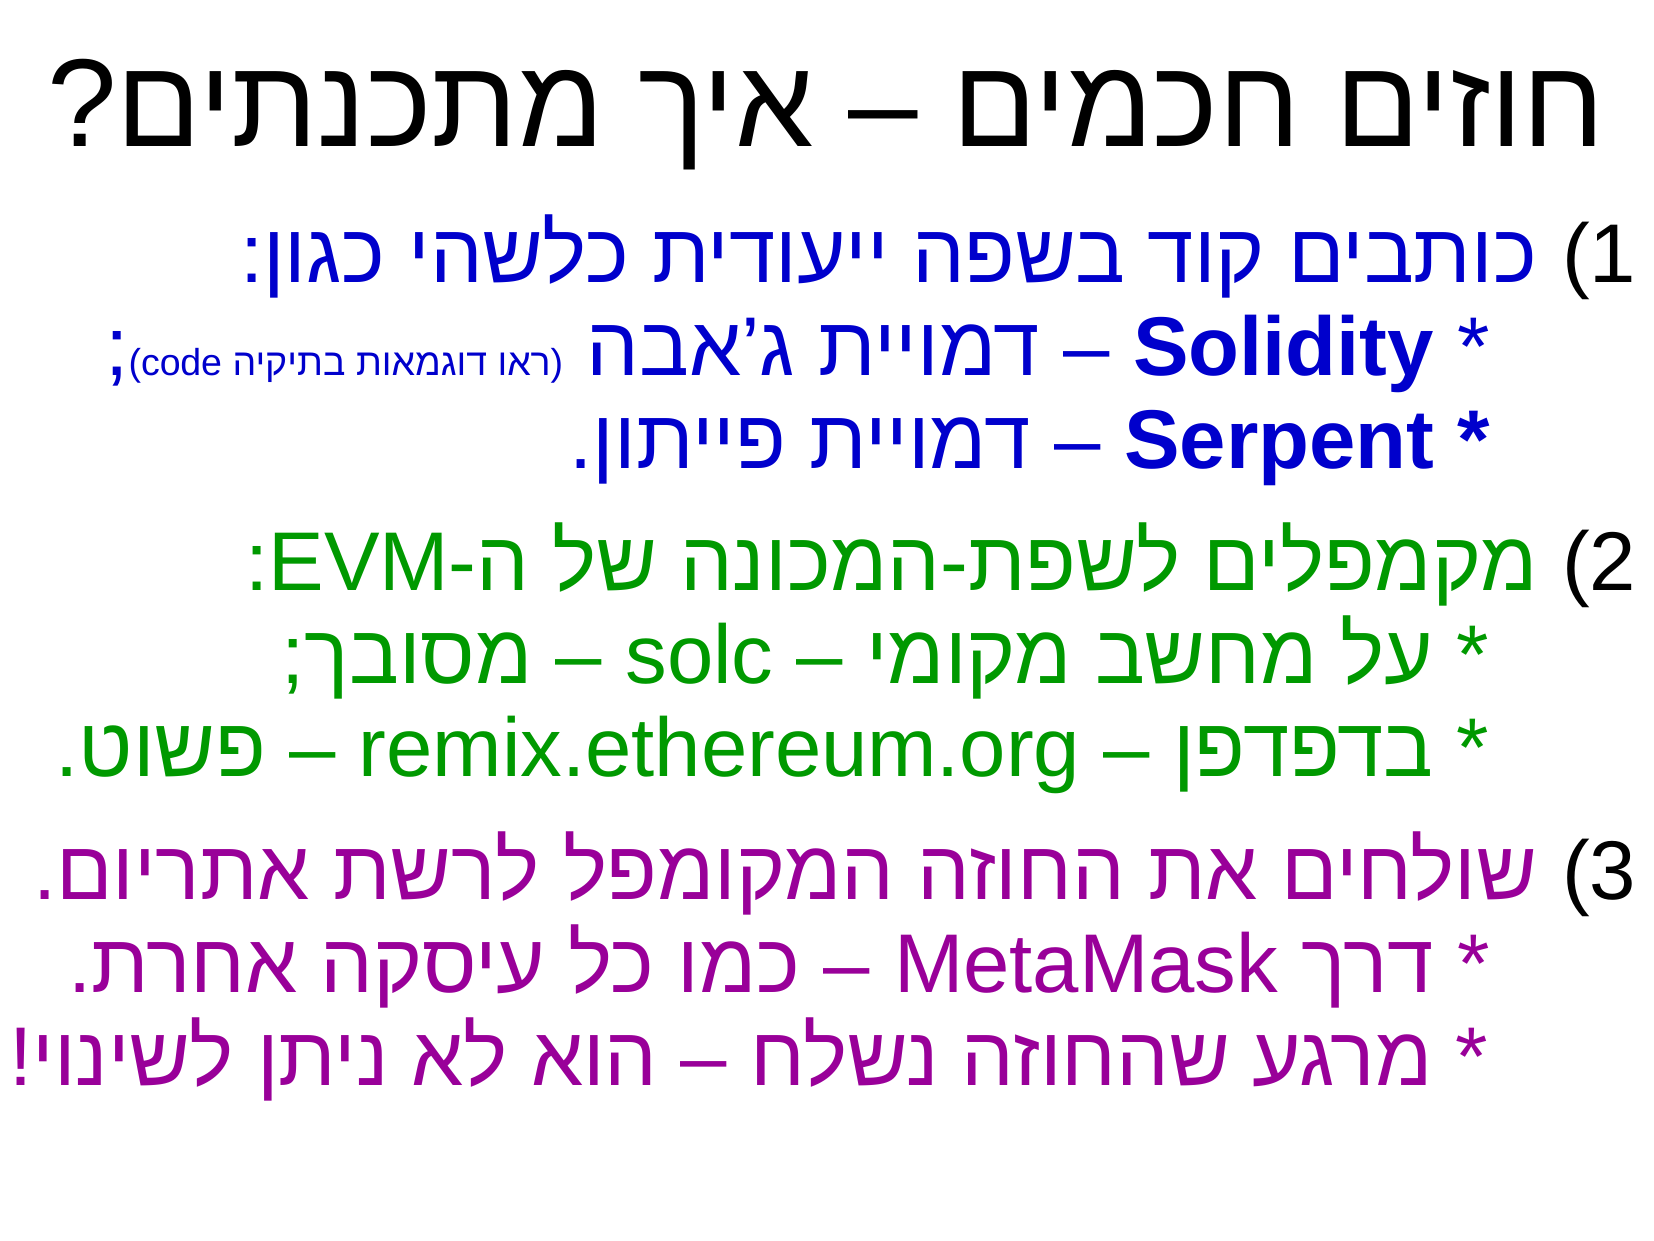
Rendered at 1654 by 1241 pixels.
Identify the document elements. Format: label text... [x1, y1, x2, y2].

title חוזים חכמים – איך מתכנתים? [0, 0, 1654, 206]
list כותבים קוד בשפה ייעודית כלשהי כגון: * Solidity – דמויית ג’אבה (ראו דוגמאות בתיקיה code); * Serpent – דמויית פייתון. מקמפלים לשפת-המכונה של ה-EVM: * על מחשב מקומי – solc – מסובך; * בדפדפן – remix.ethereum.org – פשוט. שולחים את החוזה המקומפל לרשת אתריום. * דרך MetaMask – כמו כל עיסקה אחרת. * מרגע שהחוזה נשלח – הוא לא ניתן לשינוי! [0, 206, 1654, 1241]
